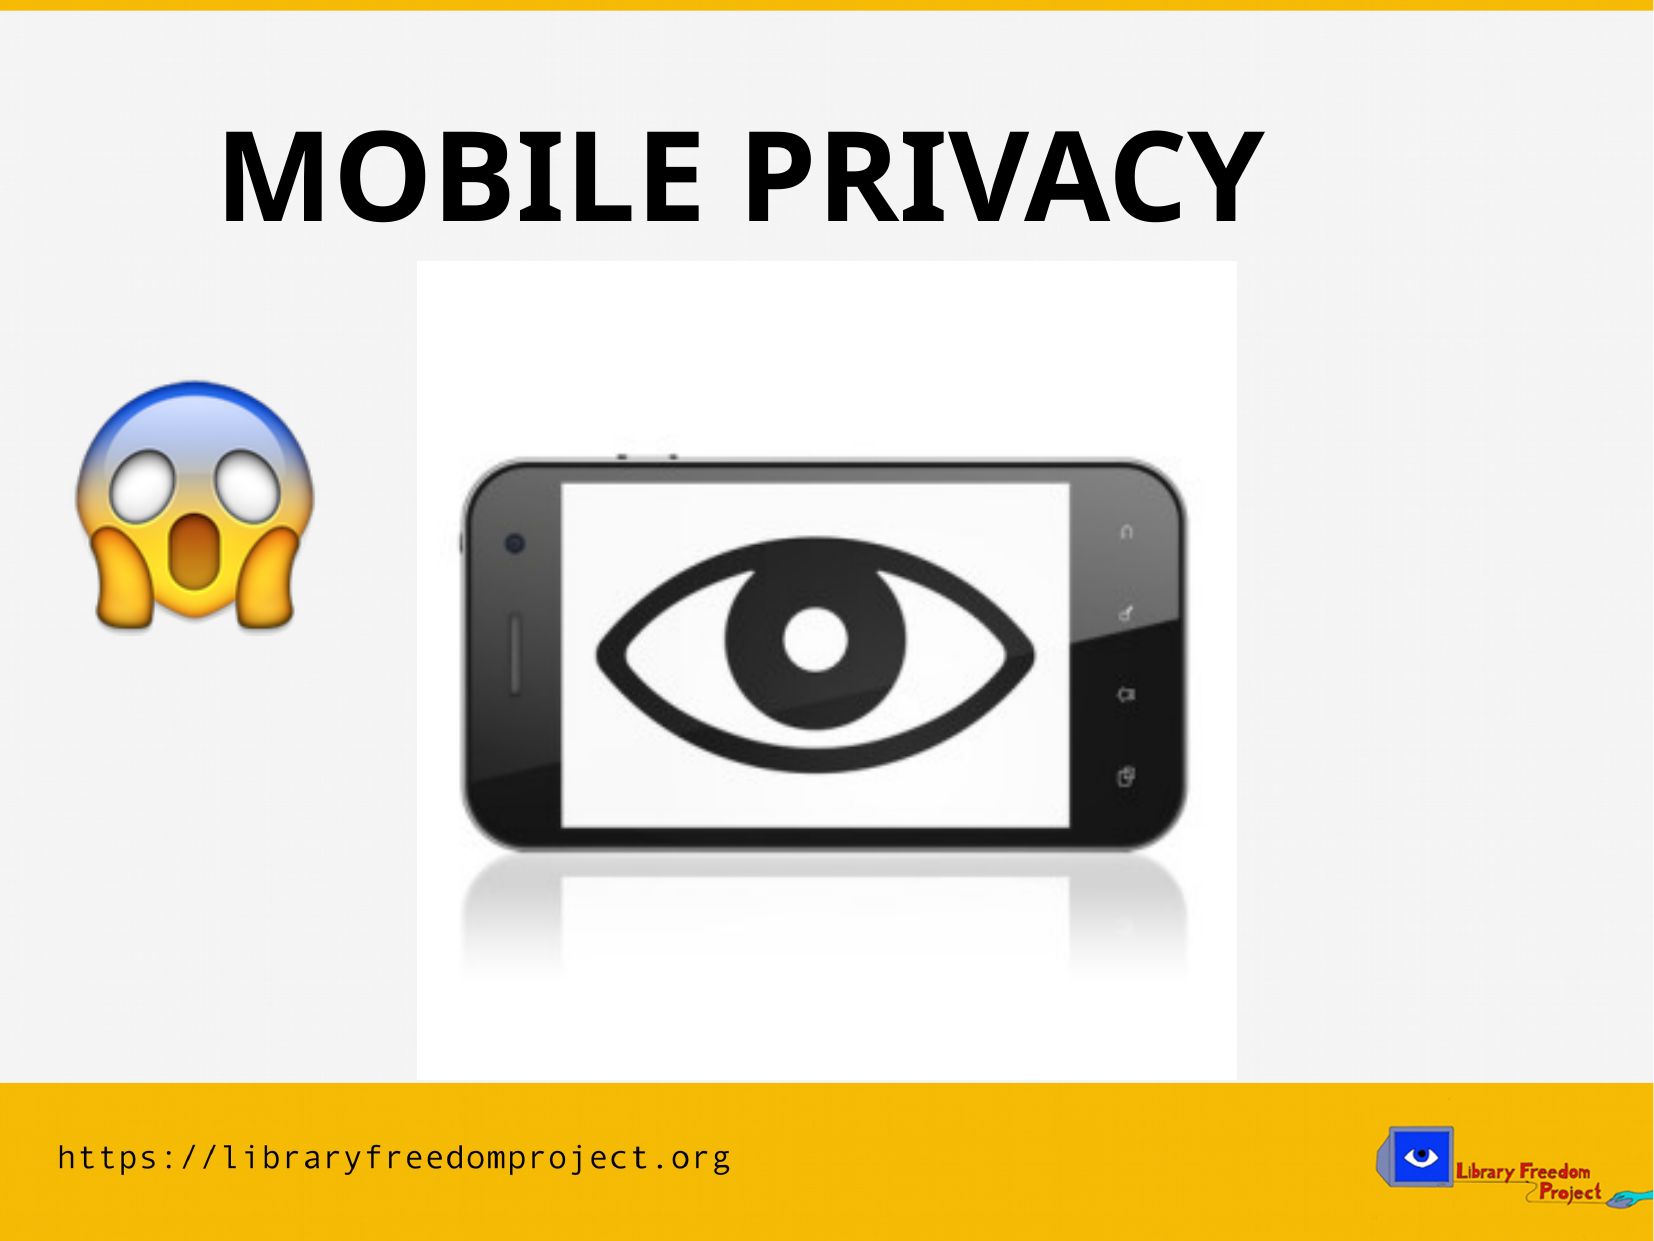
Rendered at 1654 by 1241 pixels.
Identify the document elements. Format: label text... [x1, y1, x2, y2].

text_box MOBILE PRIVACY [215, 87, 1439, 262]
picture [0, 0, 1654, 1241]
